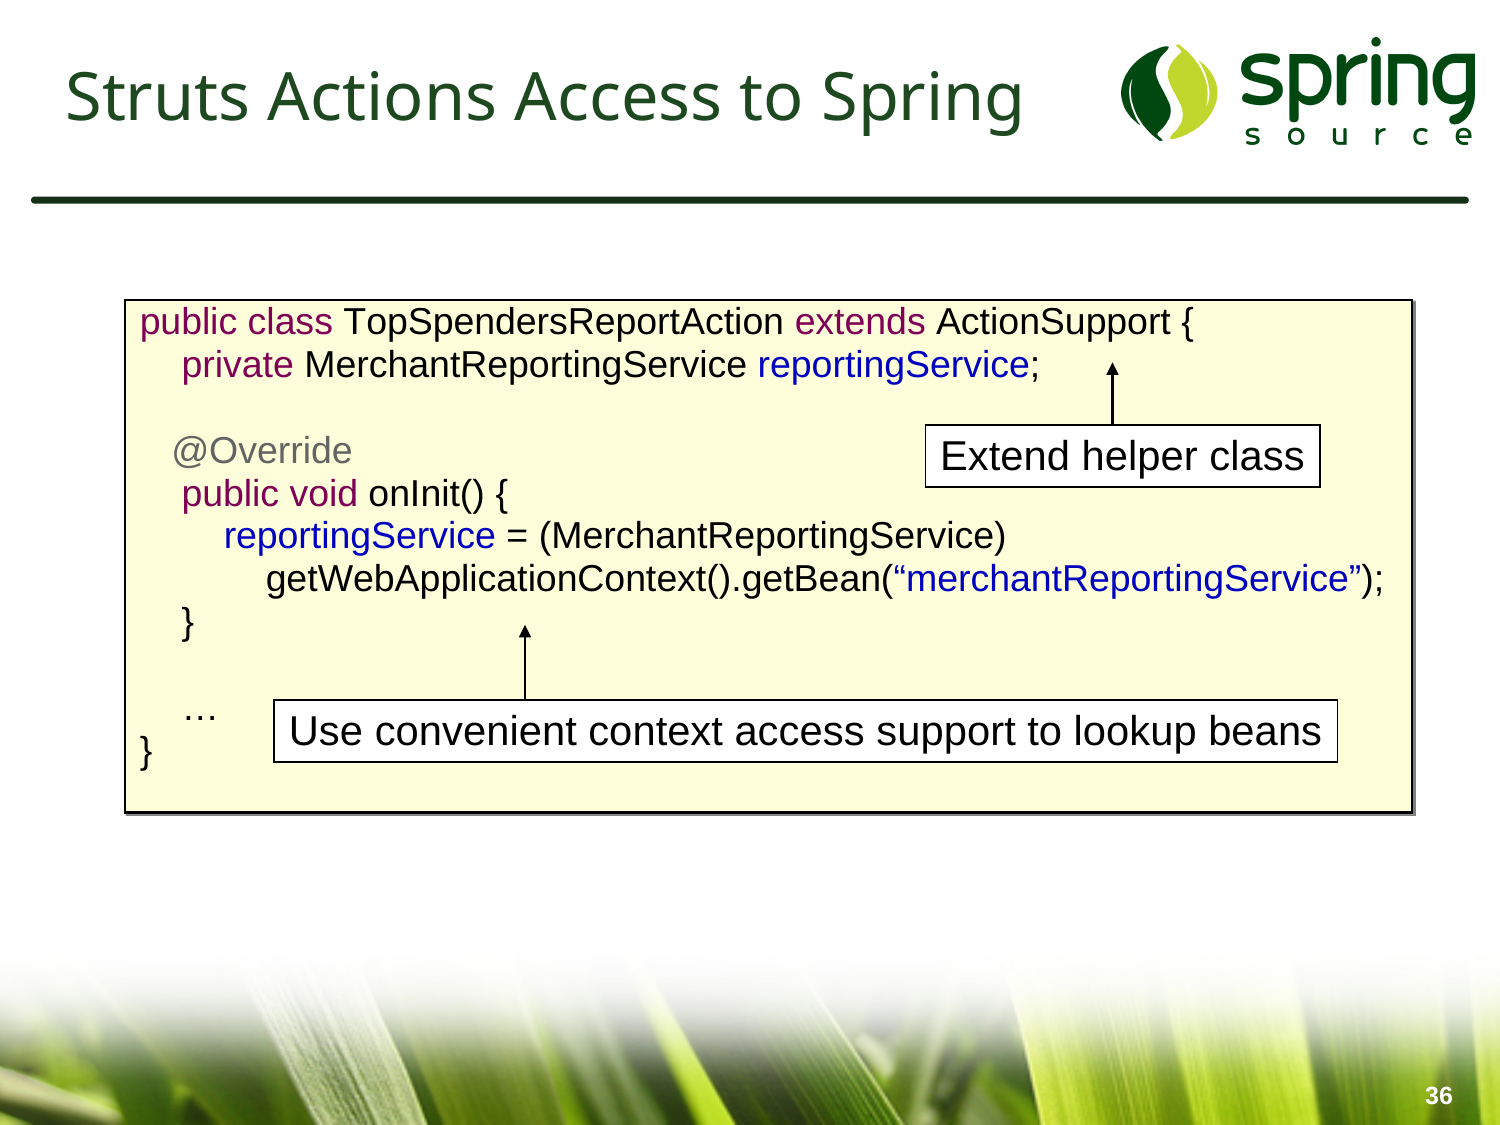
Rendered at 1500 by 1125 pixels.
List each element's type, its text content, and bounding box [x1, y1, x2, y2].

text_box Extend helper class [925, 425, 1320, 487]
text_box Use convenient context access support to lookup beans [273, 699, 1338, 762]
picture [0, 944, 1500, 1125]
picture [1155, 37, 1475, 145]
text_box public class TopSpendersReportAction extends ActionSupport { private MerchantReportingService reportingService; @Override public void onInit() { reportingService = (MerchantReportingService) getWebApplicationContext().getBean(“merchantReportingService”); } … } [124, 299, 1413, 813]
title Struts Actions Access to Spring [50, 13, 1155, 176]
